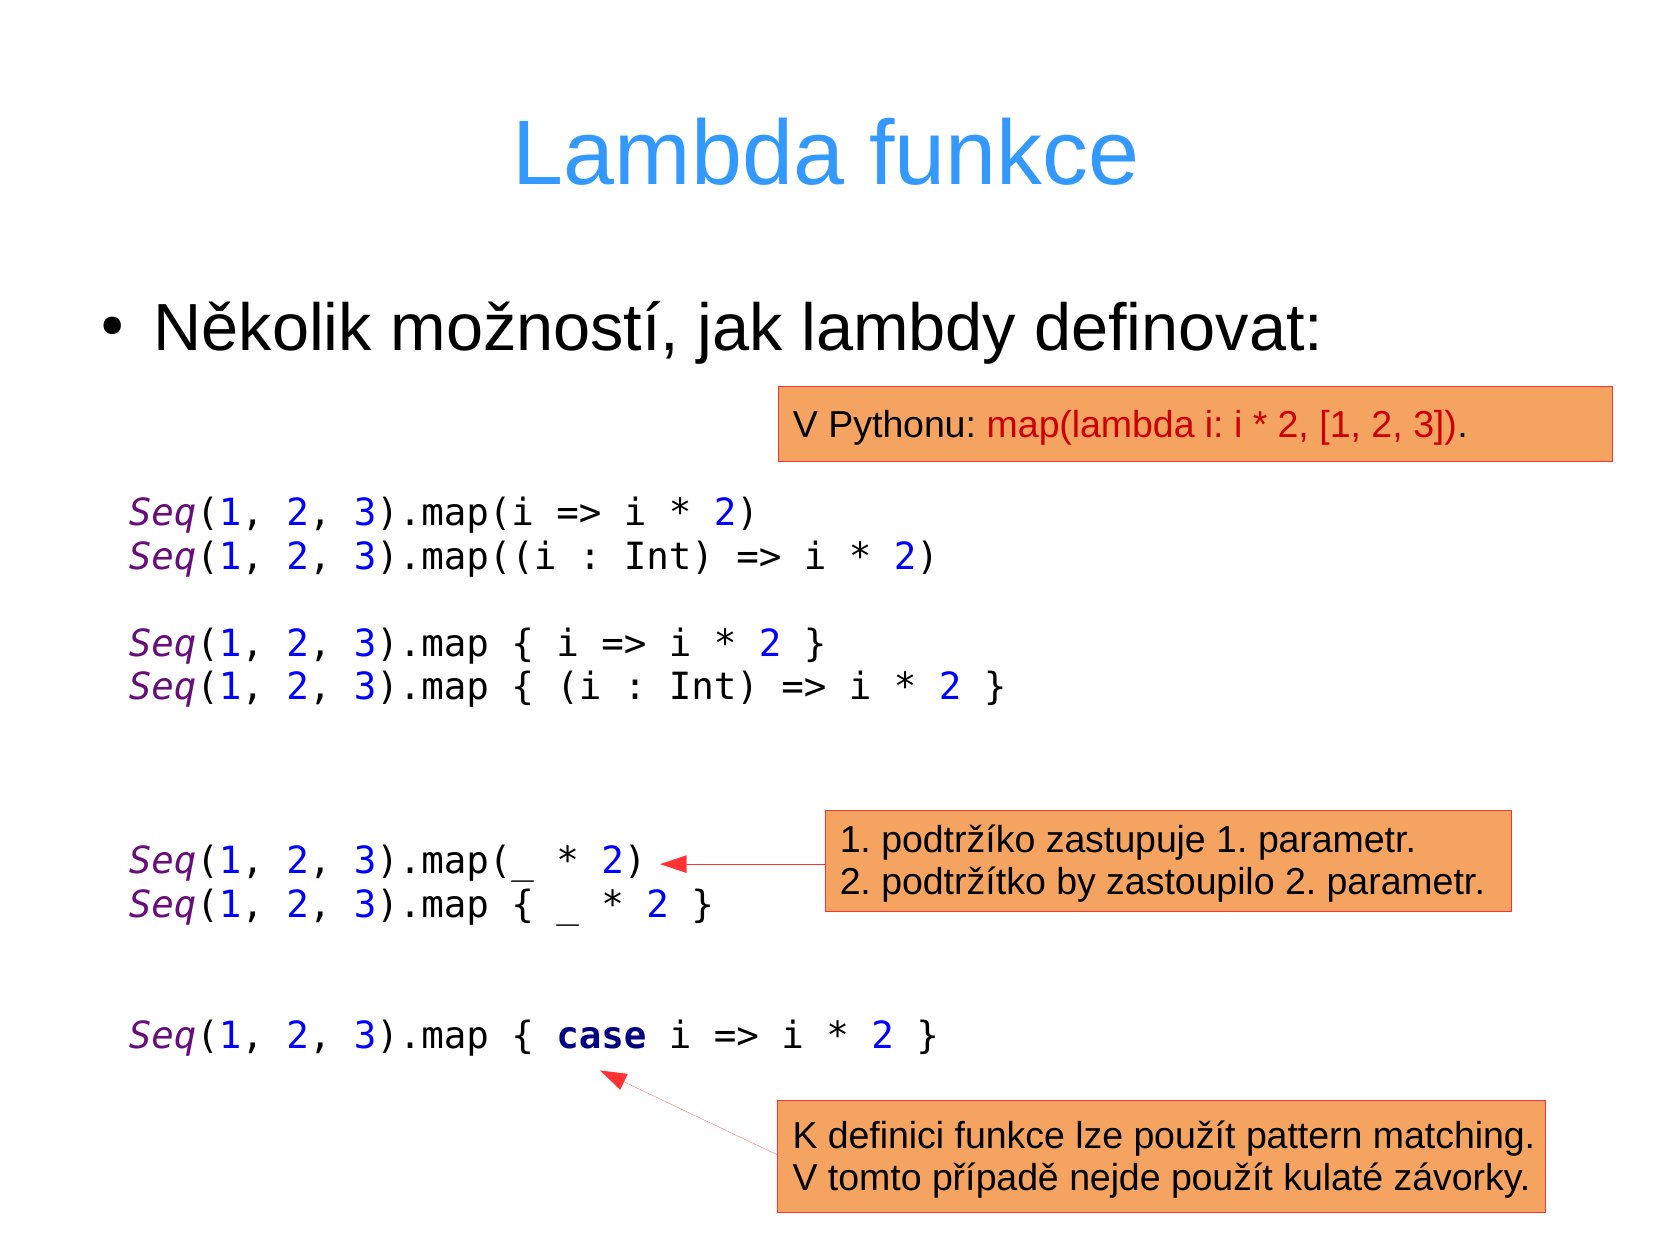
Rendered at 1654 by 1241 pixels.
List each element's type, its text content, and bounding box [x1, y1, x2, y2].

text_box V Pythonu: map(lambda i: i * 2, [1, 2, 3]). [778, 386, 1613, 462]
text_box Seq(1, 2, 3).map(i => i * 2) Seq(1, 2, 3).map((i : Int) => i * 2) Seq(1, 2, 3).map { i => i * 2 } Seq(1, 2, 3).map { (i : Int) => i * 2 } Seq(1, 2, 3).map(_ * 2) Seq(1, 2, 3).map { _ * 2 } Seq(1, 2, 3).map { case i => i * 2 } [114, 483, 1161, 1071]
list Několik možností, jak lambdy definovat: [82, 290, 1571, 1010]
text_box 1. podtržíko zastupuje 1. parametr. 2. podtržítko by zastoupilo 2. parametr. [825, 810, 1512, 912]
title Lambda funkce [82, 49, 1571, 257]
text_box K definici funkce lze použít pattern matching. V tomto případě nejde použít kulaté závorky. [777, 1100, 1546, 1213]
